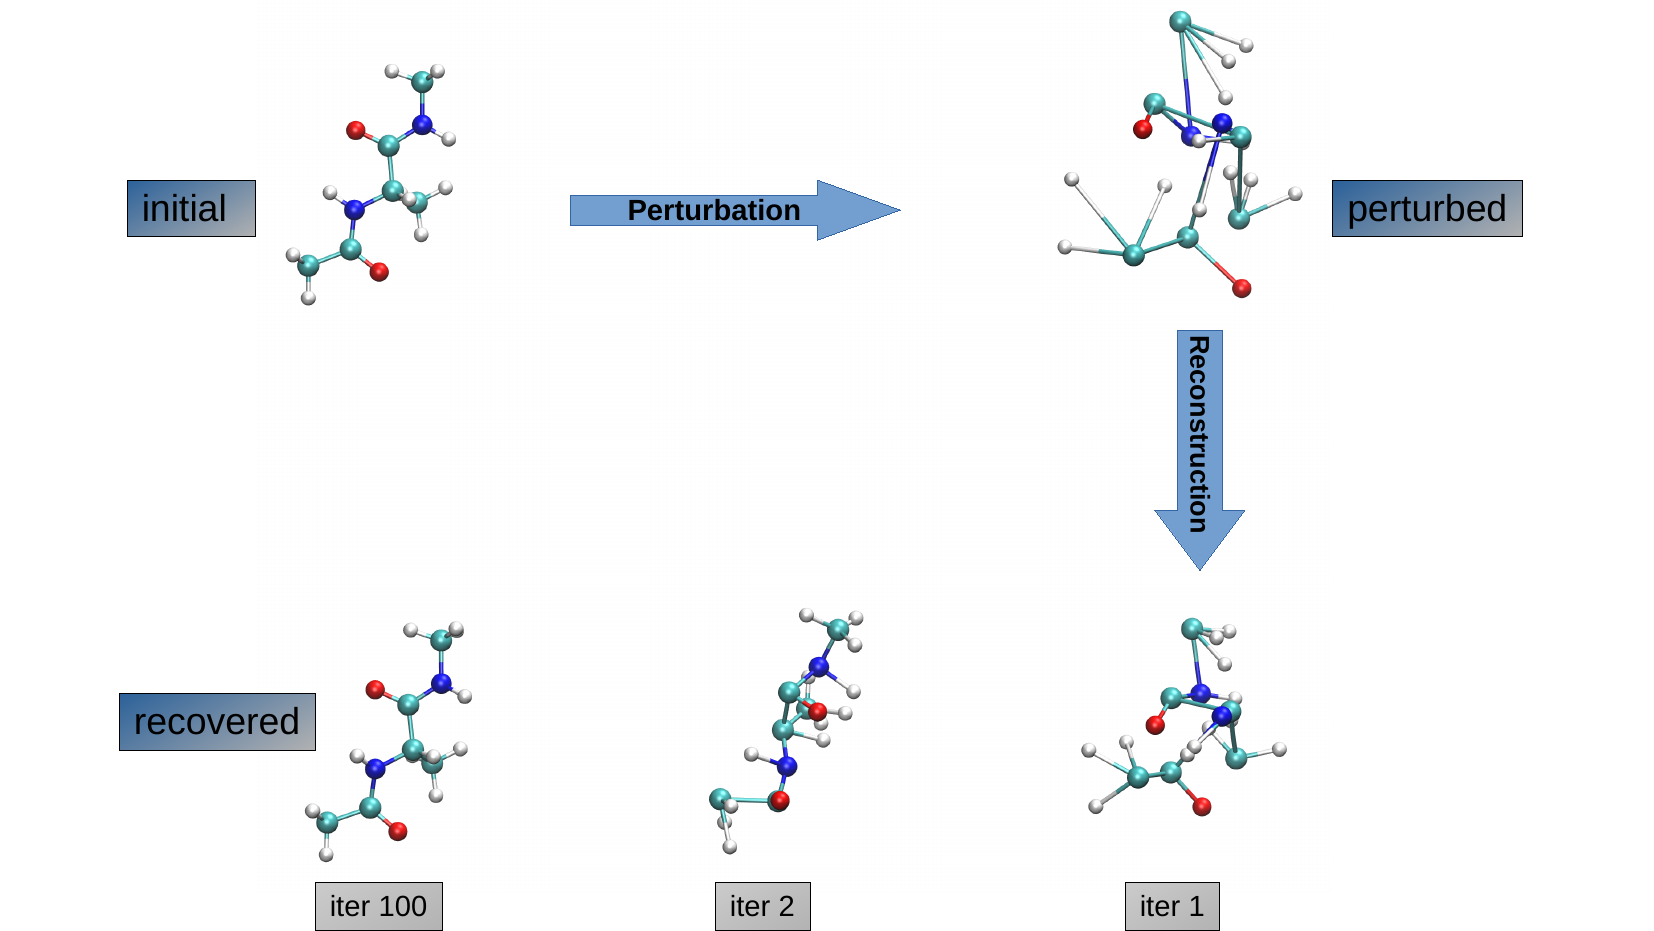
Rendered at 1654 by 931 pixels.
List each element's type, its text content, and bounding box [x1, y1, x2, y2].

picture [255, 0, 1333, 893]
text_box iter 1 [1125, 882, 1220, 931]
text_box perturbed [1332, 180, 1523, 237]
text_box iter 100 [315, 882, 443, 931]
text_box Reconstruction [1154, 330, 1245, 571]
text_box Perturbation [570, 180, 901, 241]
text_box iter 2 [715, 882, 811, 931]
text_box recovered [119, 693, 316, 751]
text_box initial [127, 180, 256, 237]
